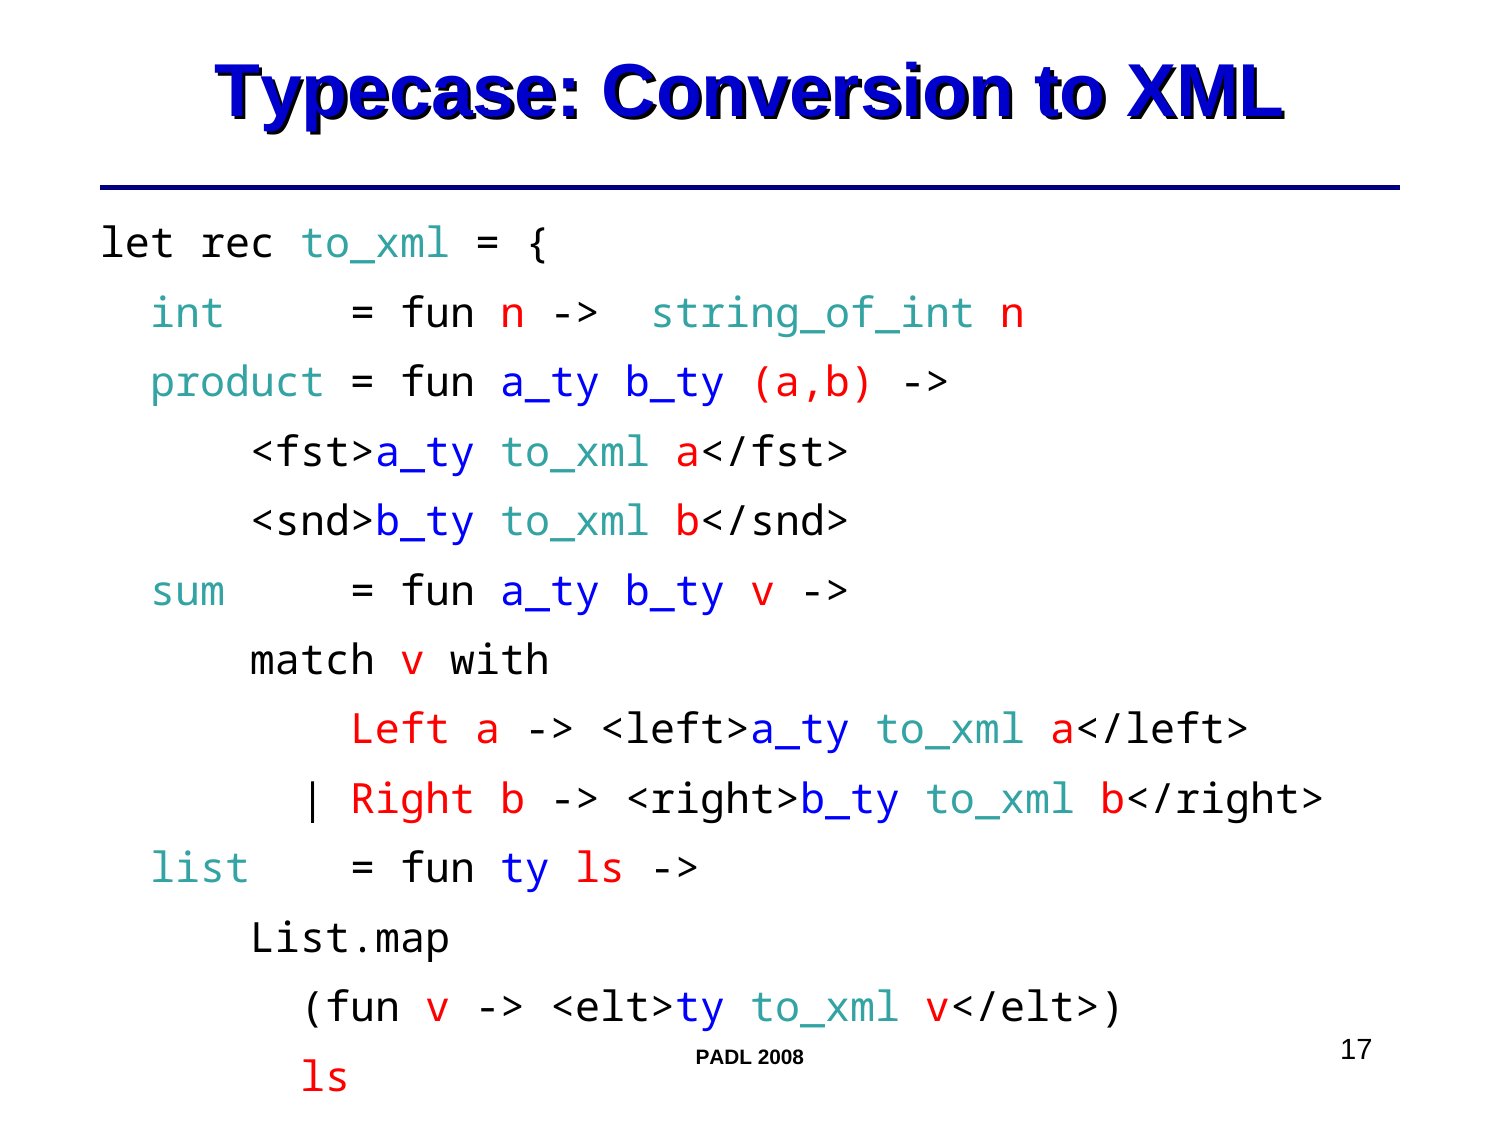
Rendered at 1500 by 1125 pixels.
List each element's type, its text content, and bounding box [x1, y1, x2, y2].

list let rec to_xml = { int = fun n -> string_of_int n product = fun a_ty b_ty (a,b) -> <fst>a_ty to_xml a</fst> <snd>b_ty to_xml b</snd> sum = fun a_ty b_ty v -> match v with Left a -> <left>a_ty to_xml a</left> | Right b -> <right>b_ty to_xml b</right> list = fun ty ls -> List.map (fun v -> <elt>ty to_xml v</elt>) ls } [99, 213, 1375, 1125]
title Typecase: Conversion to XML [99, 0, 1401, 181]
